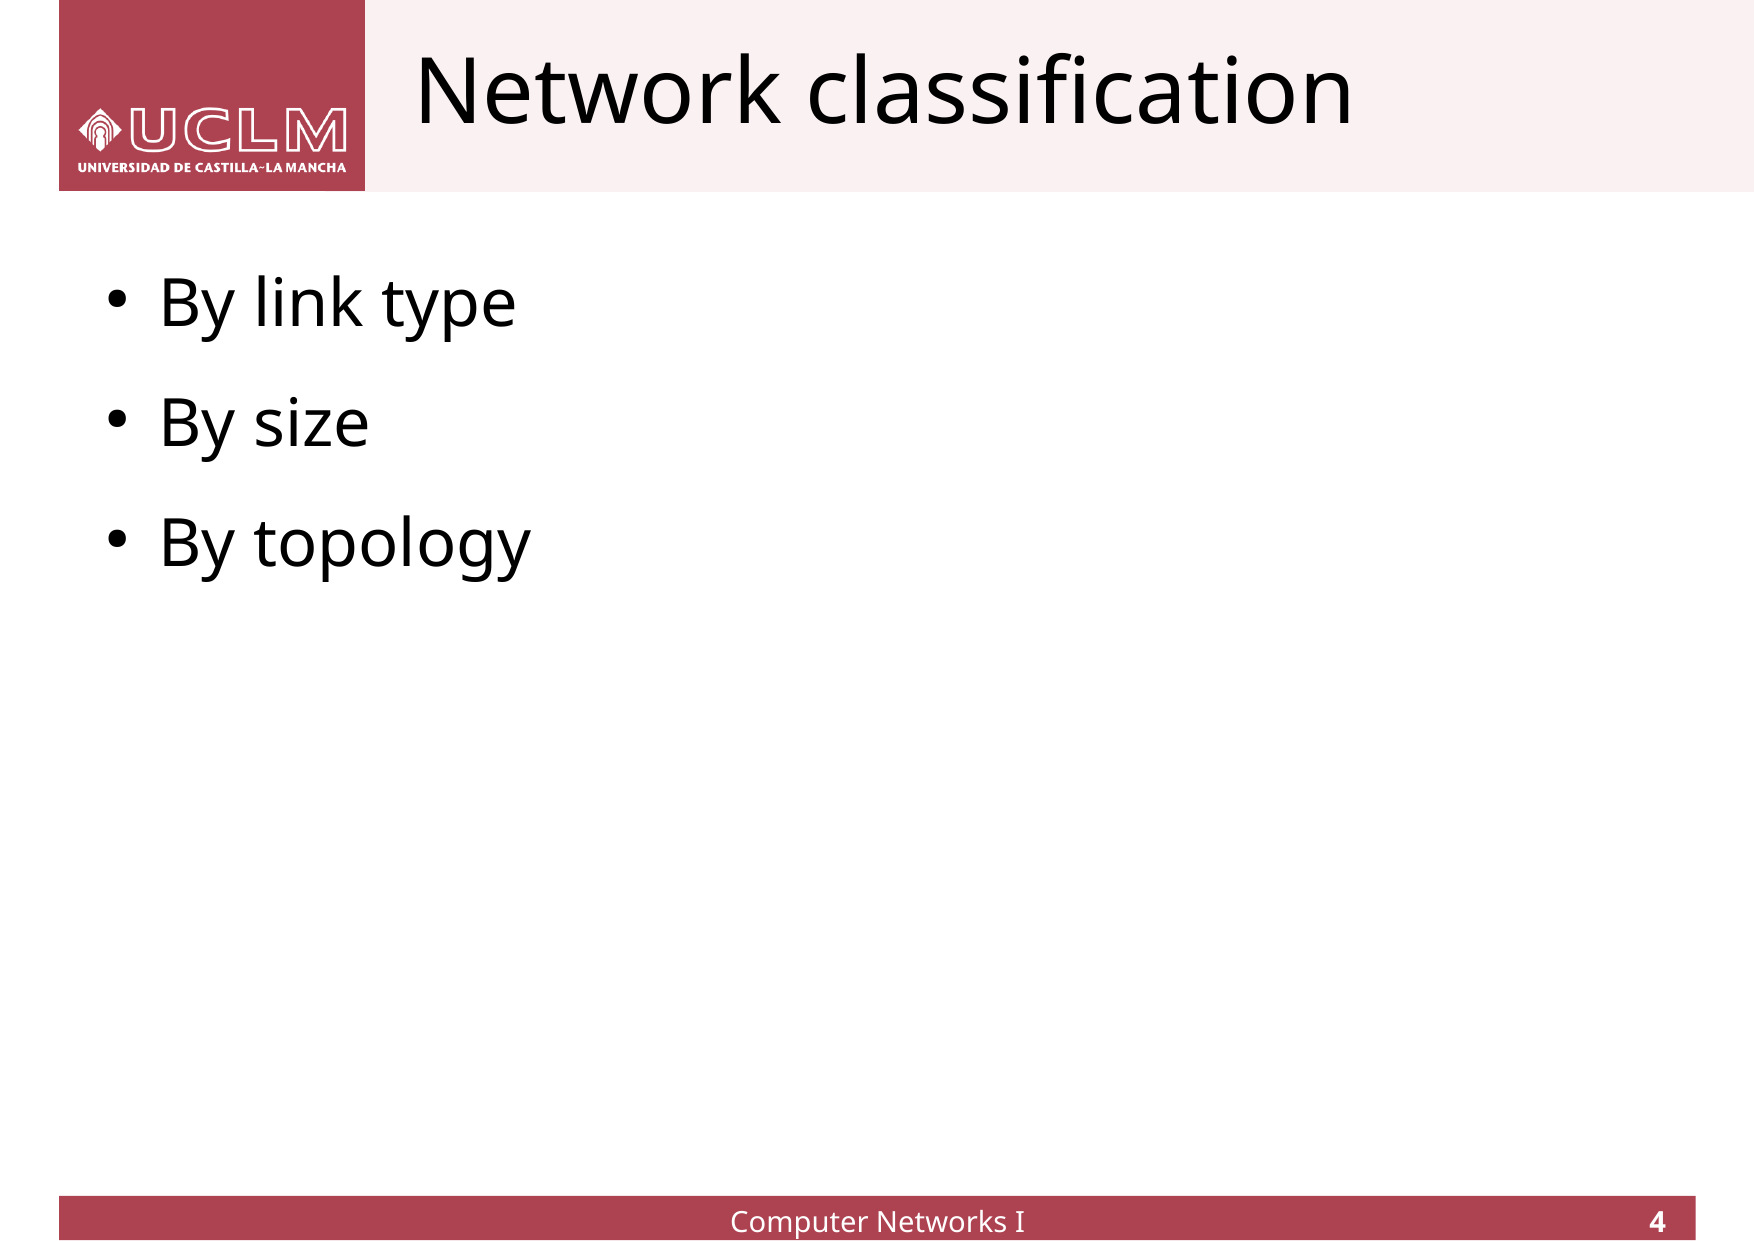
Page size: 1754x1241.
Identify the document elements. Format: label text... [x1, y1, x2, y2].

title Network classification [413, 0, 1667, 198]
picture [59, 0, 365, 191]
list By link type By size By topology [87, 254, 1667, 1074]
